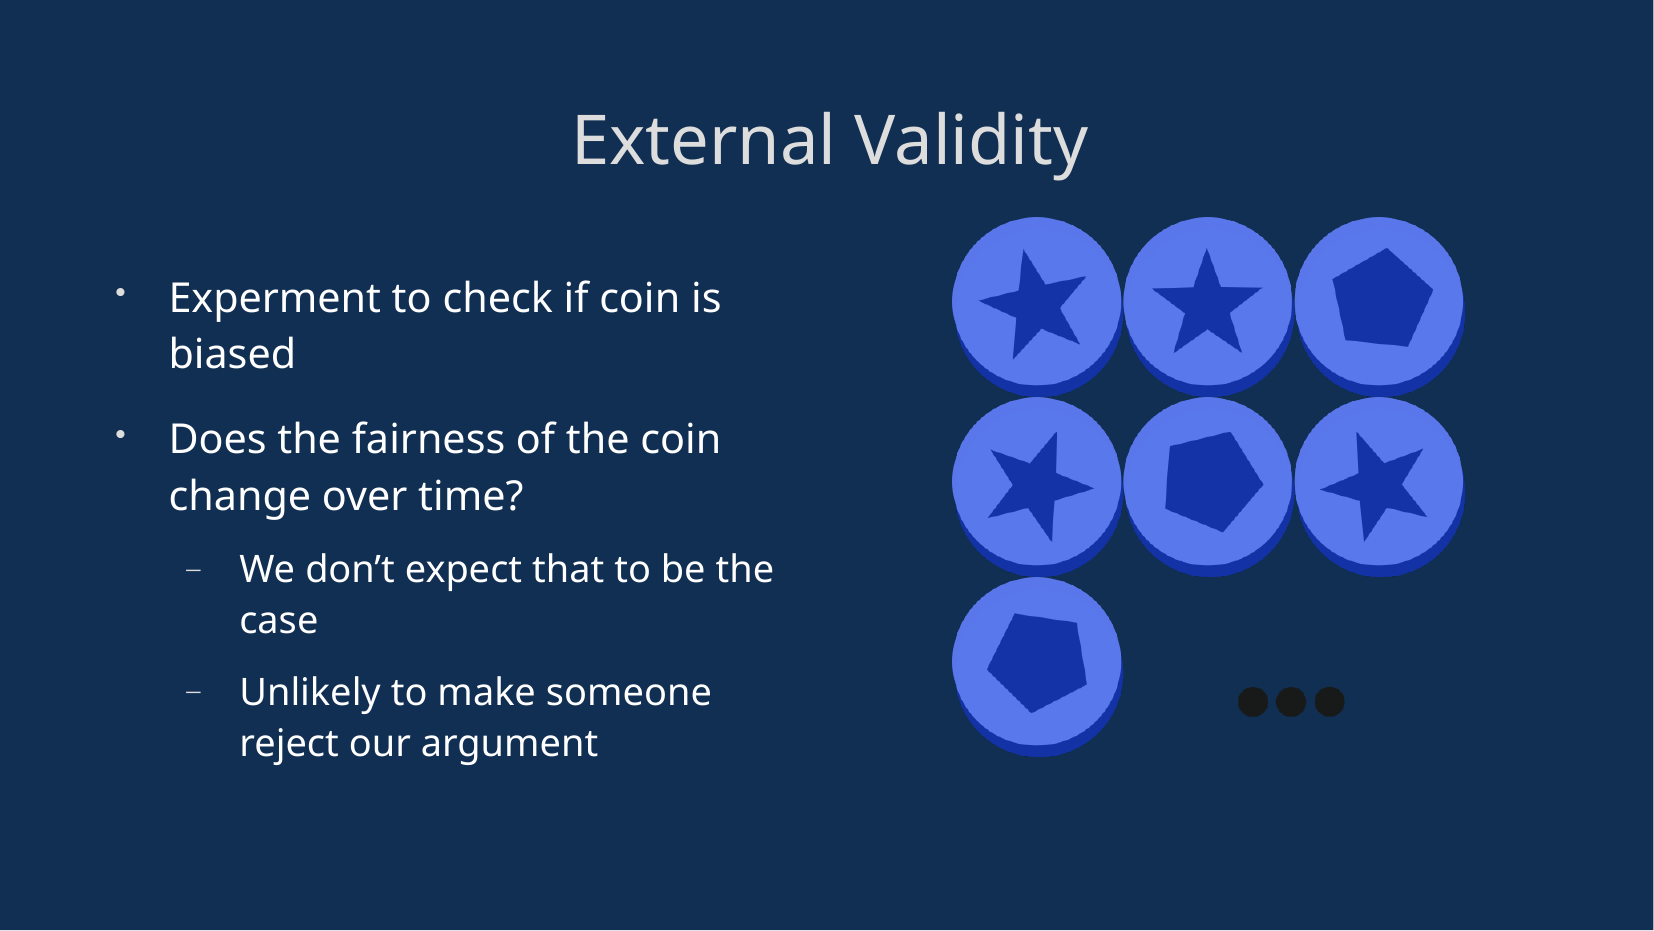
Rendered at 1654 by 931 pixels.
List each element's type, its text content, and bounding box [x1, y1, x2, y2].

picture [952, 217, 1465, 758]
list Experment to check if coin is biased Does the fairness of the coin change over time? We don’t expect that to be the case Unlikely to make someone reject our argument [97, 268, 813, 806]
title External Validity [97, 56, 1563, 220]
